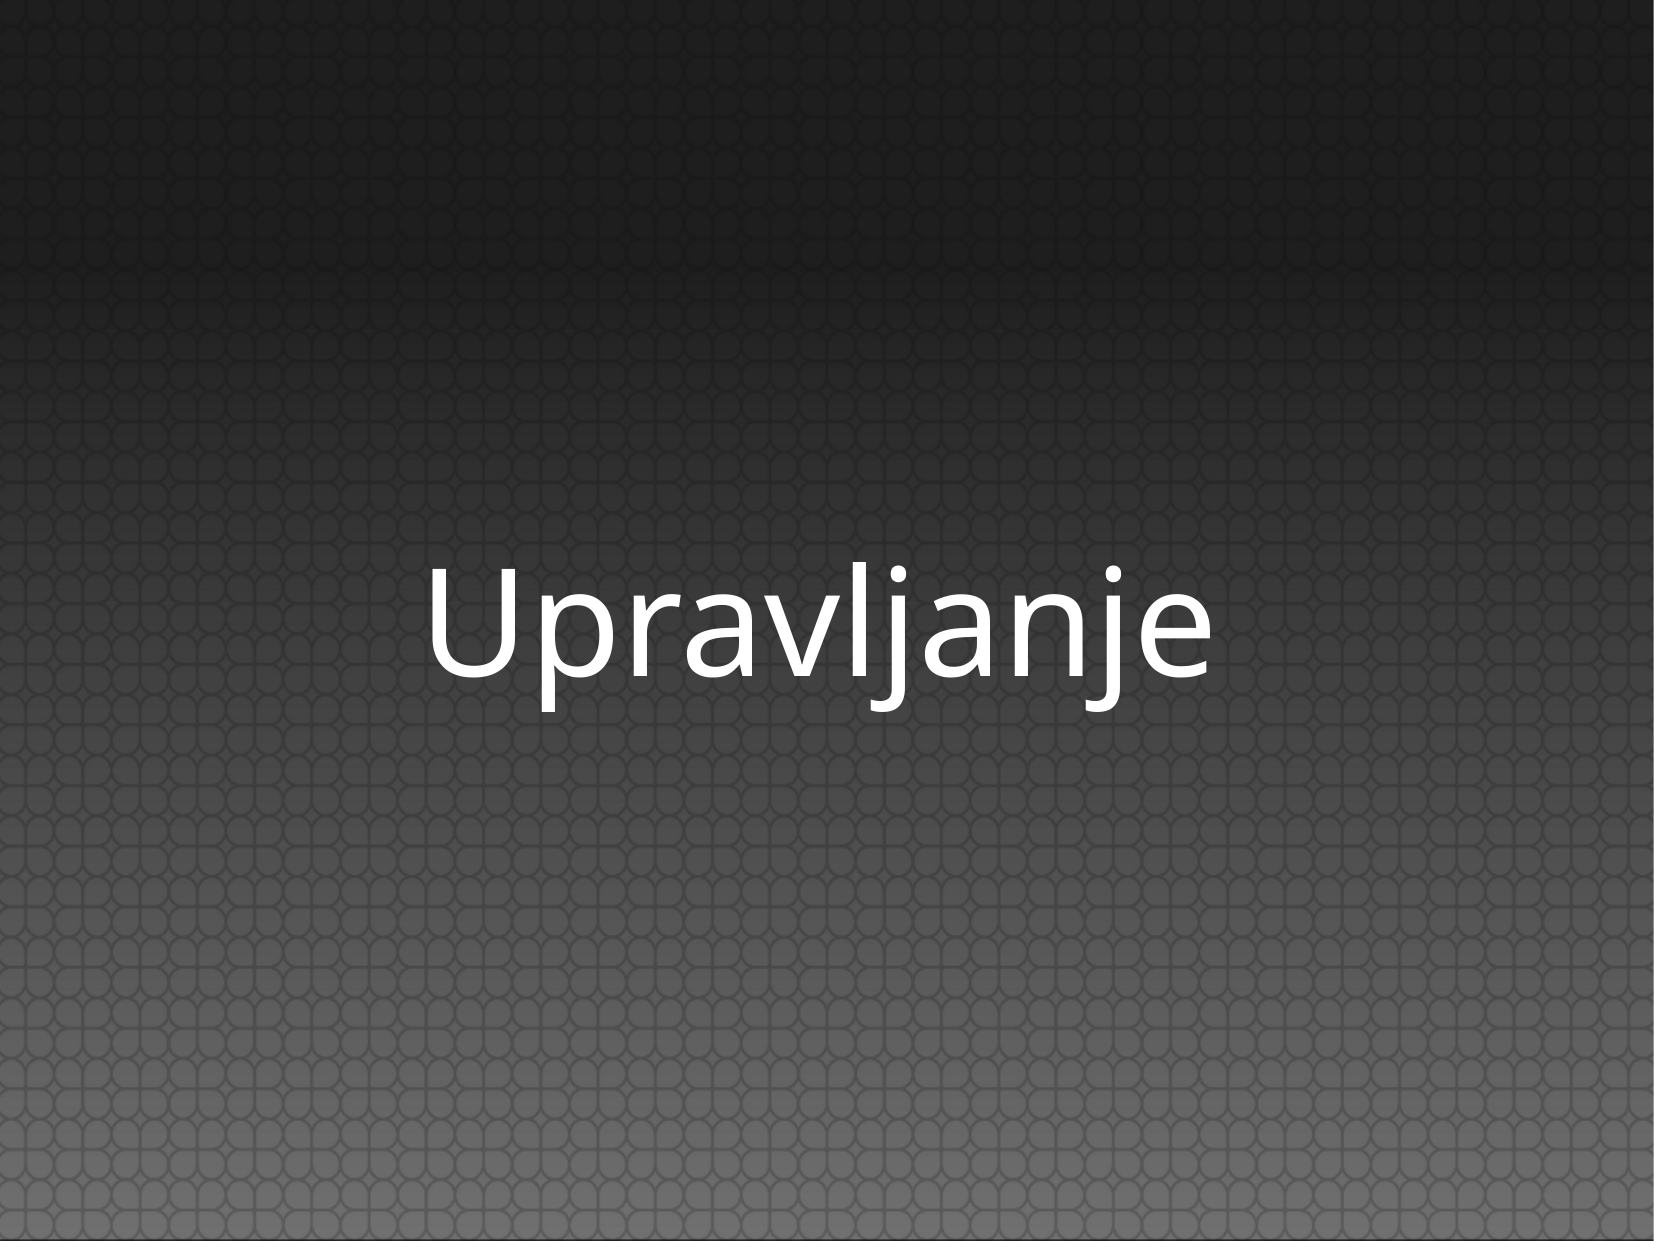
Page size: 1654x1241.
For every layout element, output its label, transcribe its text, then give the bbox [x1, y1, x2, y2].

title Upravljanje [75, 525, 1564, 713]
picture [0, 0, 1654, 1241]
